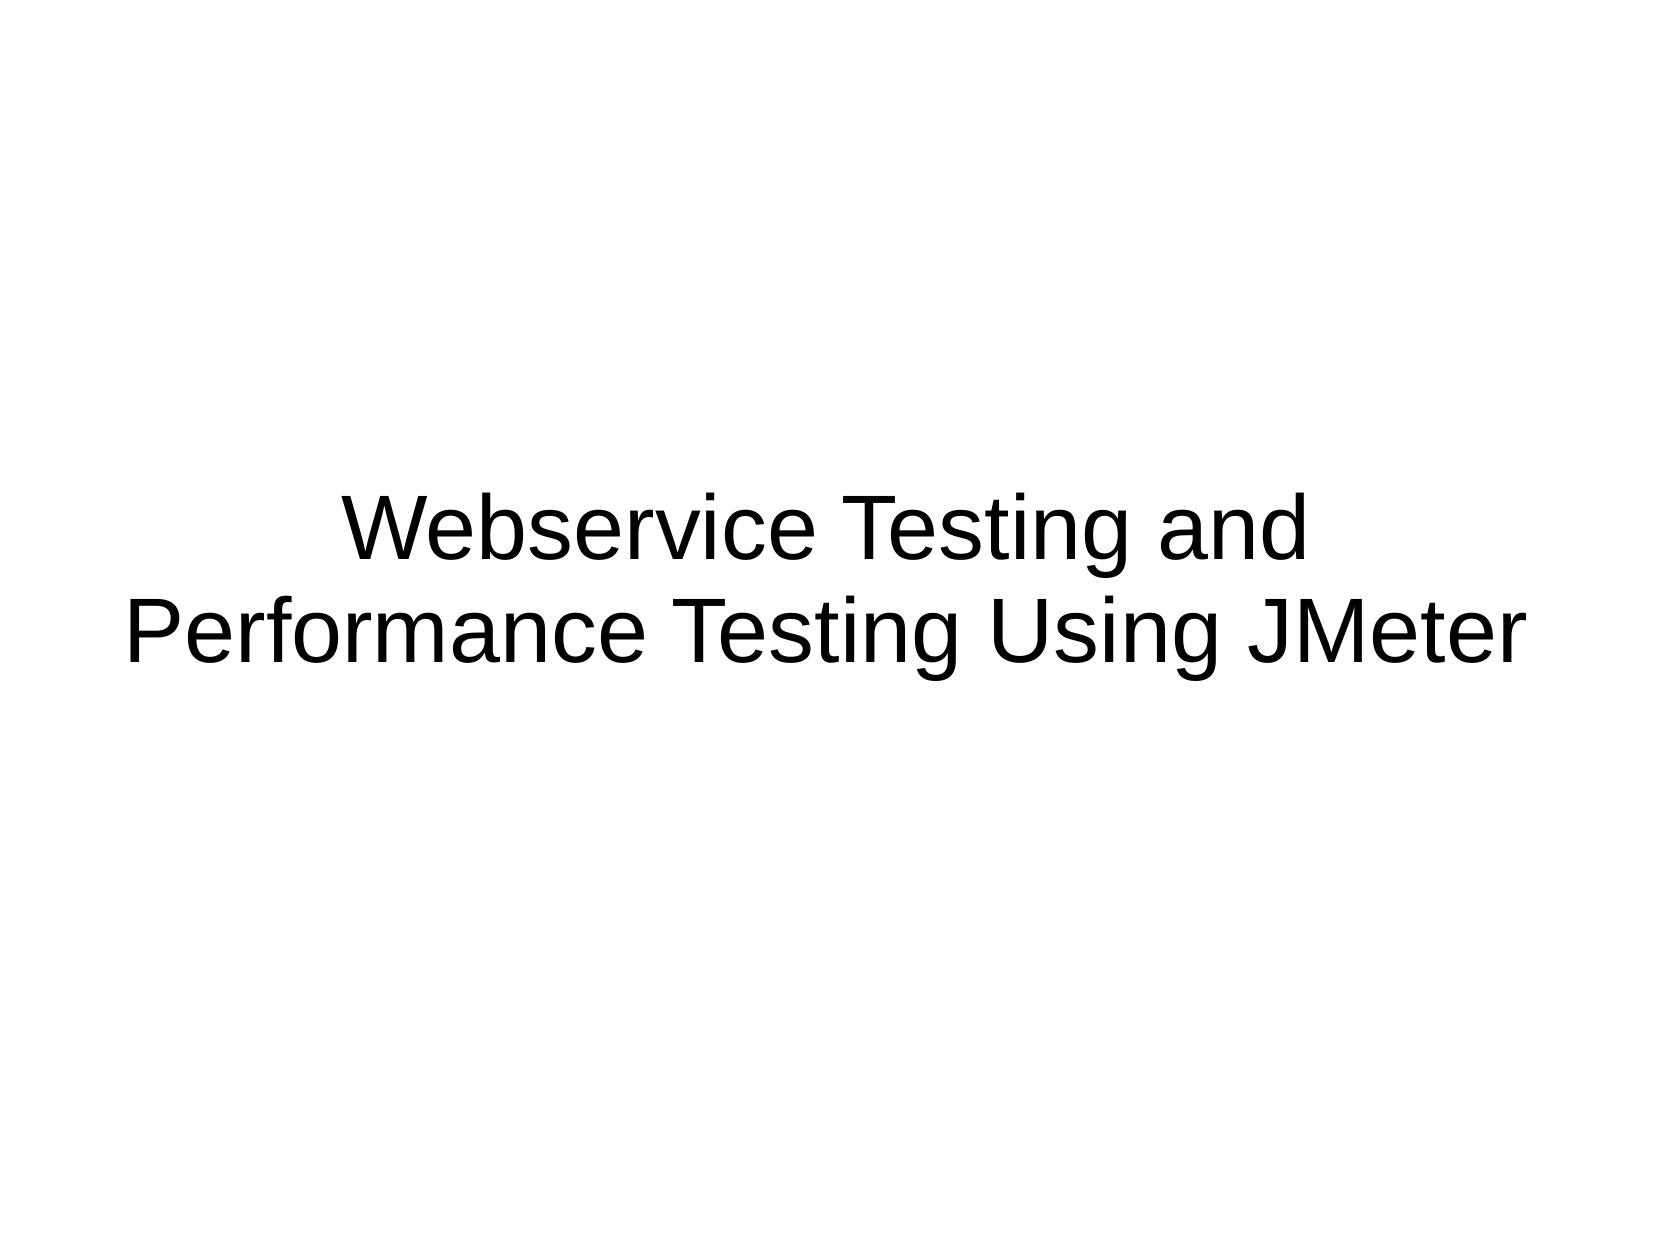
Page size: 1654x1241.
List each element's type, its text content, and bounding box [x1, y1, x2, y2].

subtitle Webservice Testing and Performance Testing Using JMeter [82, 49, 1571, 1109]
